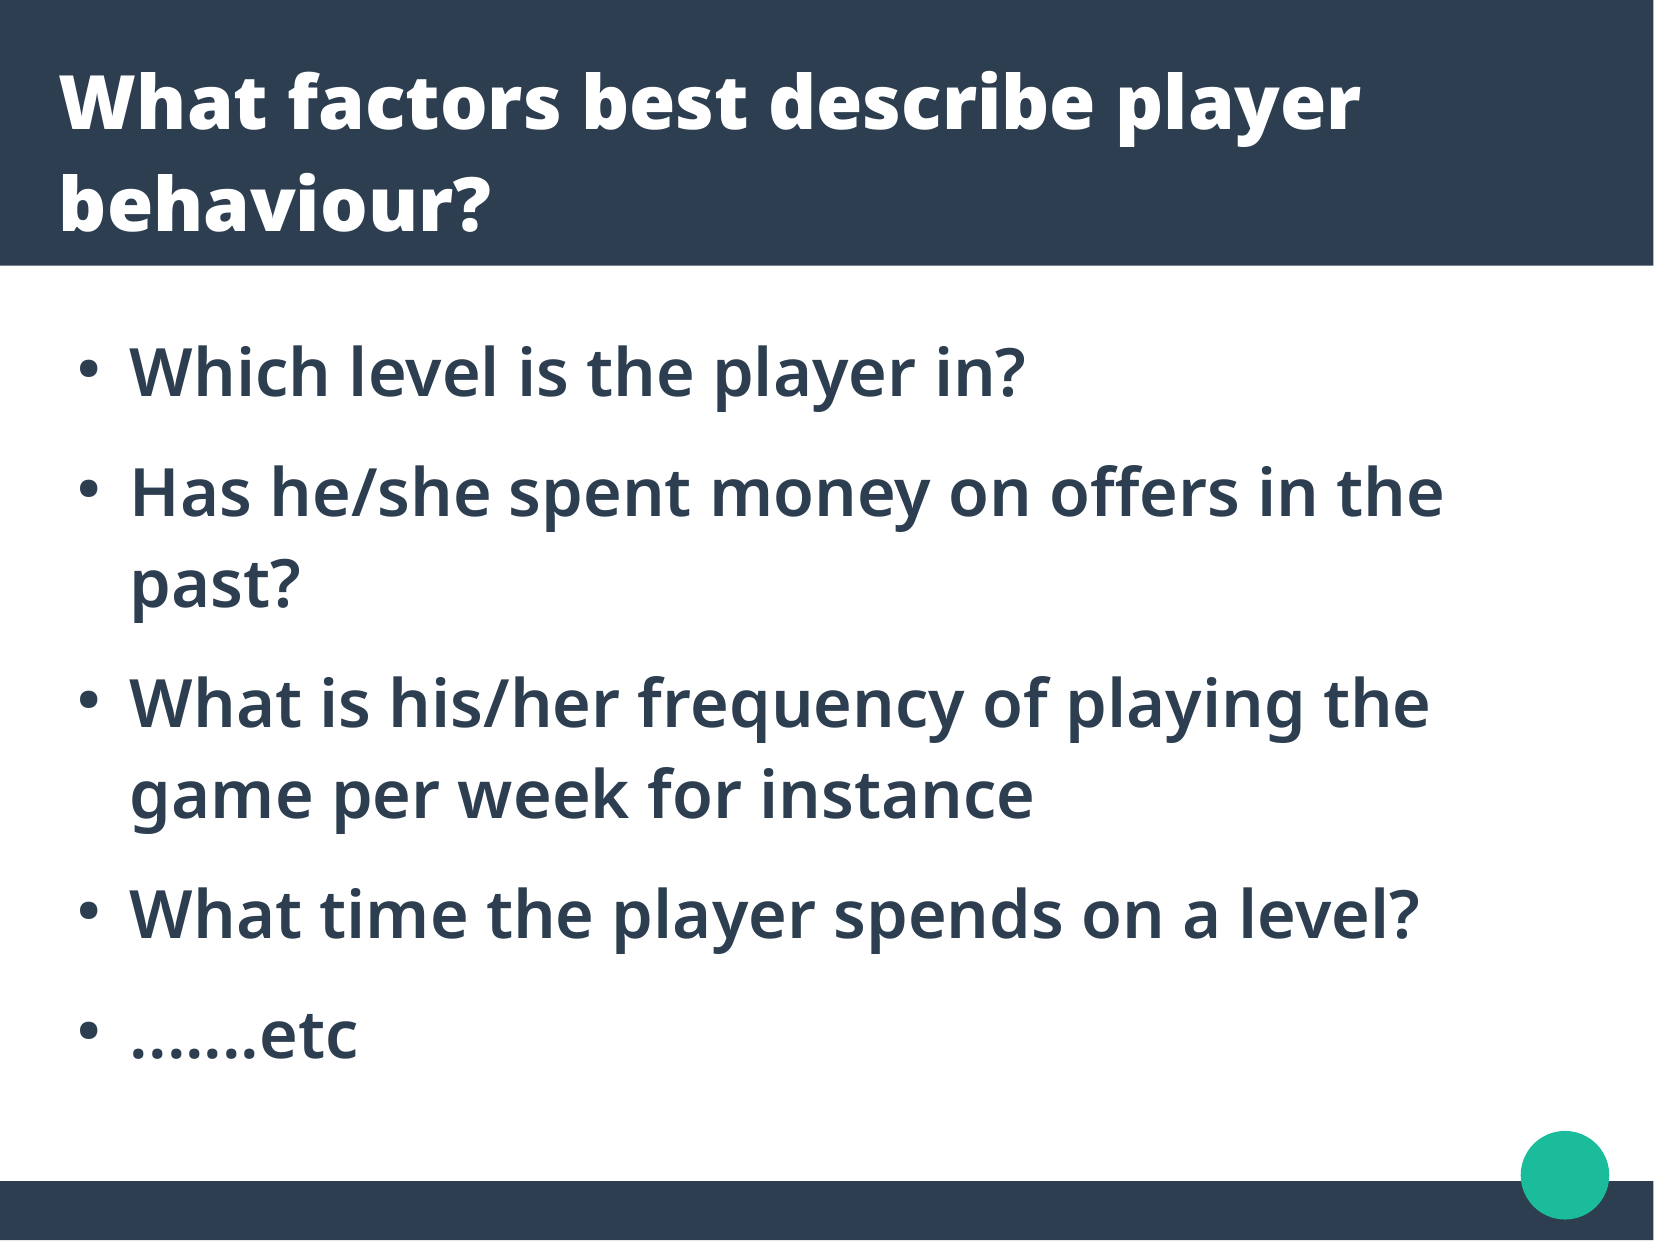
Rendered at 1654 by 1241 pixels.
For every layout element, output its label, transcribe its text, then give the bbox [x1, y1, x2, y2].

list Which level is the player in? Has he/she spent money on offers in the past? What is his/her frequency of playing the game per week for instance What time the player spends on a level? .......etc [59, 324, 1595, 1152]
title What factors best describe player behaviour? [59, 49, 1595, 207]
